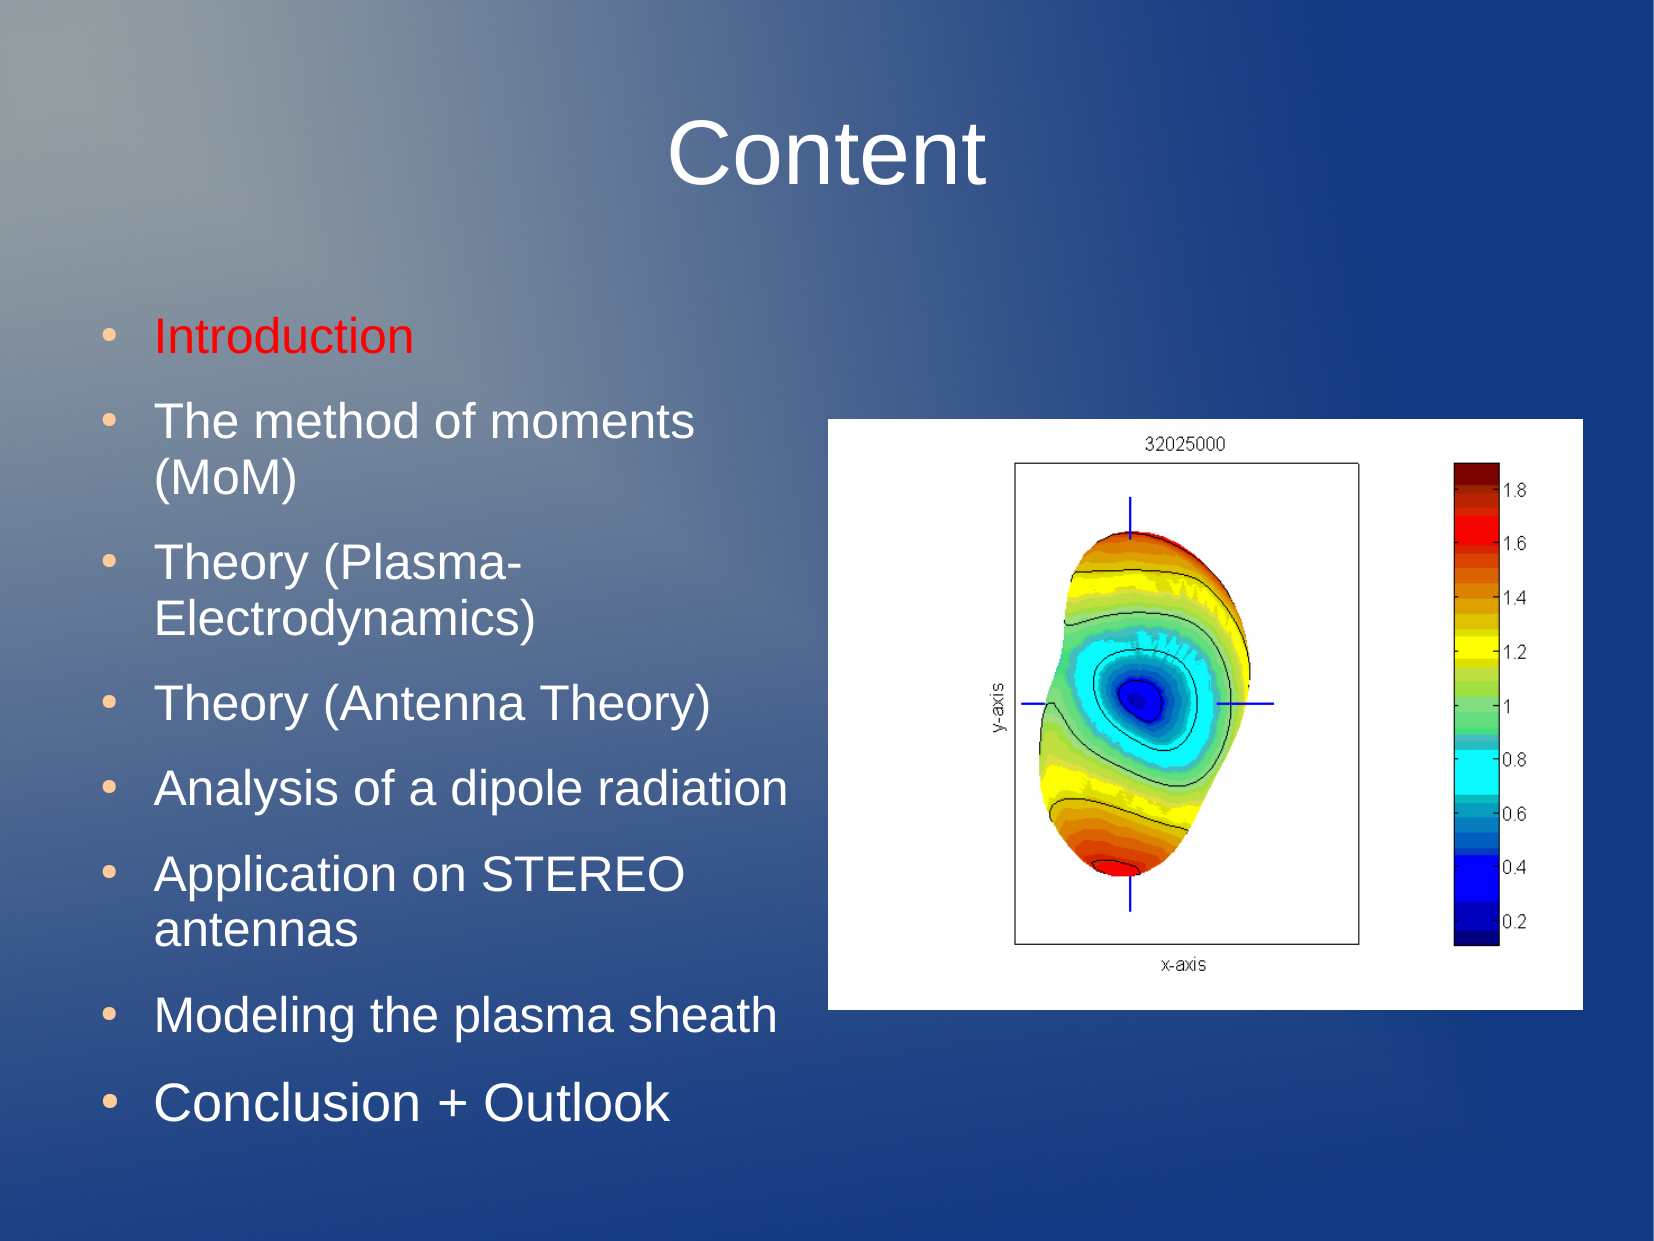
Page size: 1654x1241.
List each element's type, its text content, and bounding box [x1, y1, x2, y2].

picture [0, 0, 1654, 1241]
title Content [82, 49, 1571, 257]
list Introduction The method of moments (MoM) Theory (Plasma-Electrodynamics) Theory (Antenna Theory) Analysis of a dipole radiation Application on STEREO antennas Modeling the plasma sheath Conclusion + Outlook [82, 307, 809, 1140]
